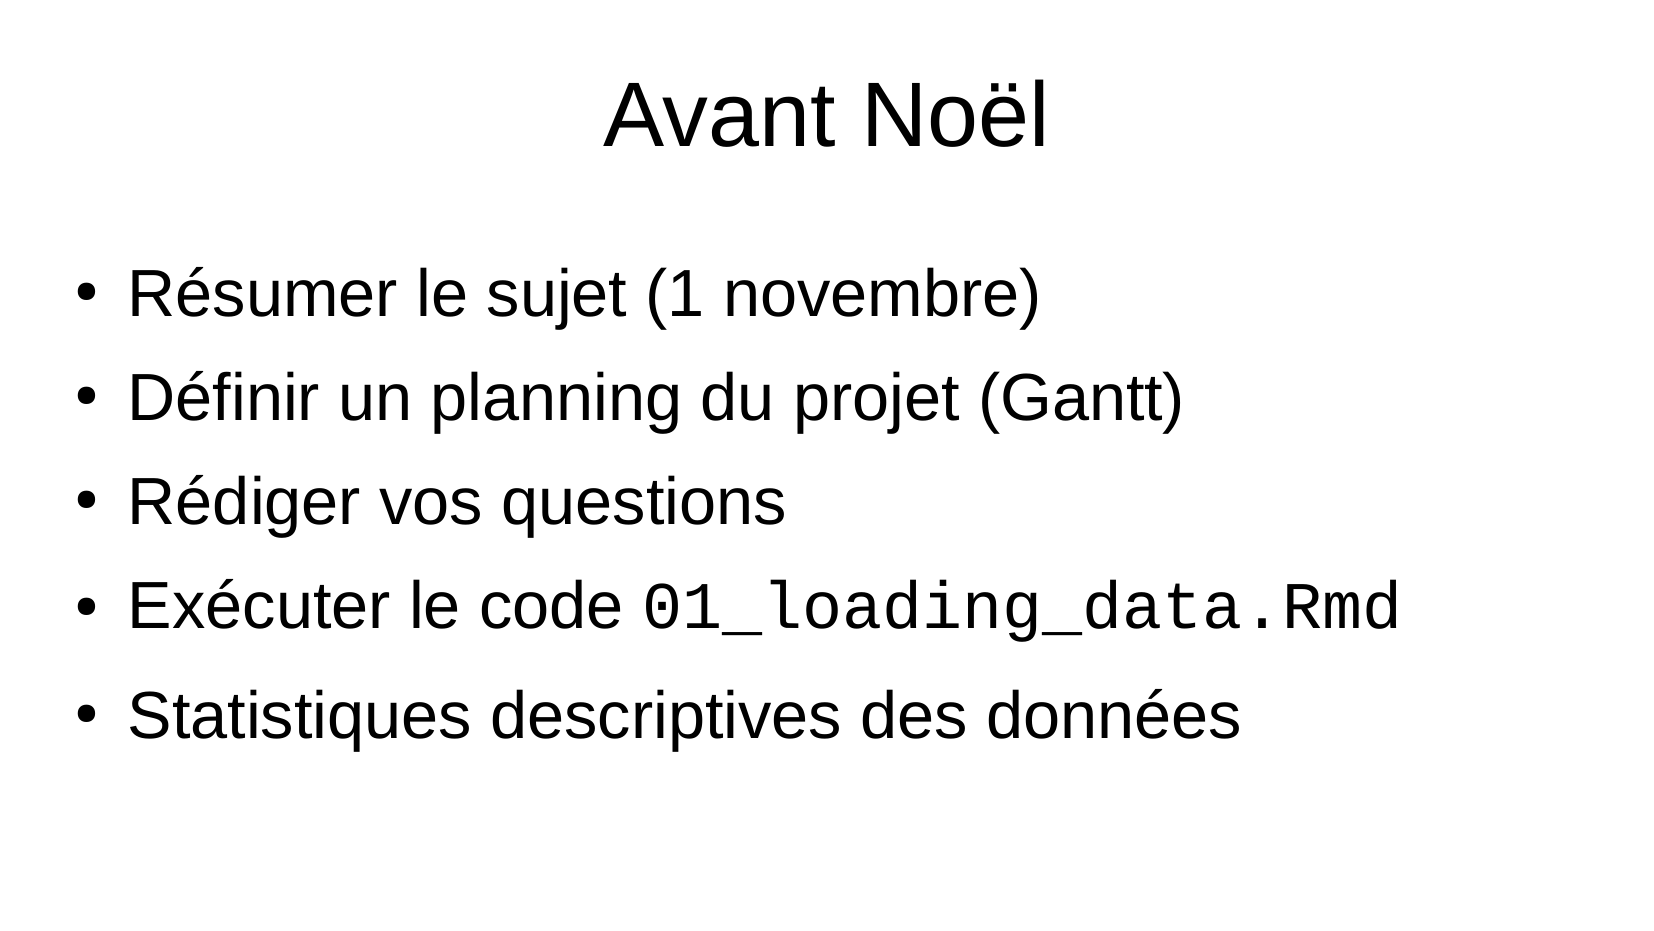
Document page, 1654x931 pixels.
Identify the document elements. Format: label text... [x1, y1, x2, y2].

list Résumer le sujet (1 novembre) Définir un planning du projet (Gantt) Rédiger vos questions Exécuter le code 01_loading_data.Rmd Statistiques descriptives des données [56, 255, 1546, 796]
title Avant Noël [82, 37, 1571, 193]
